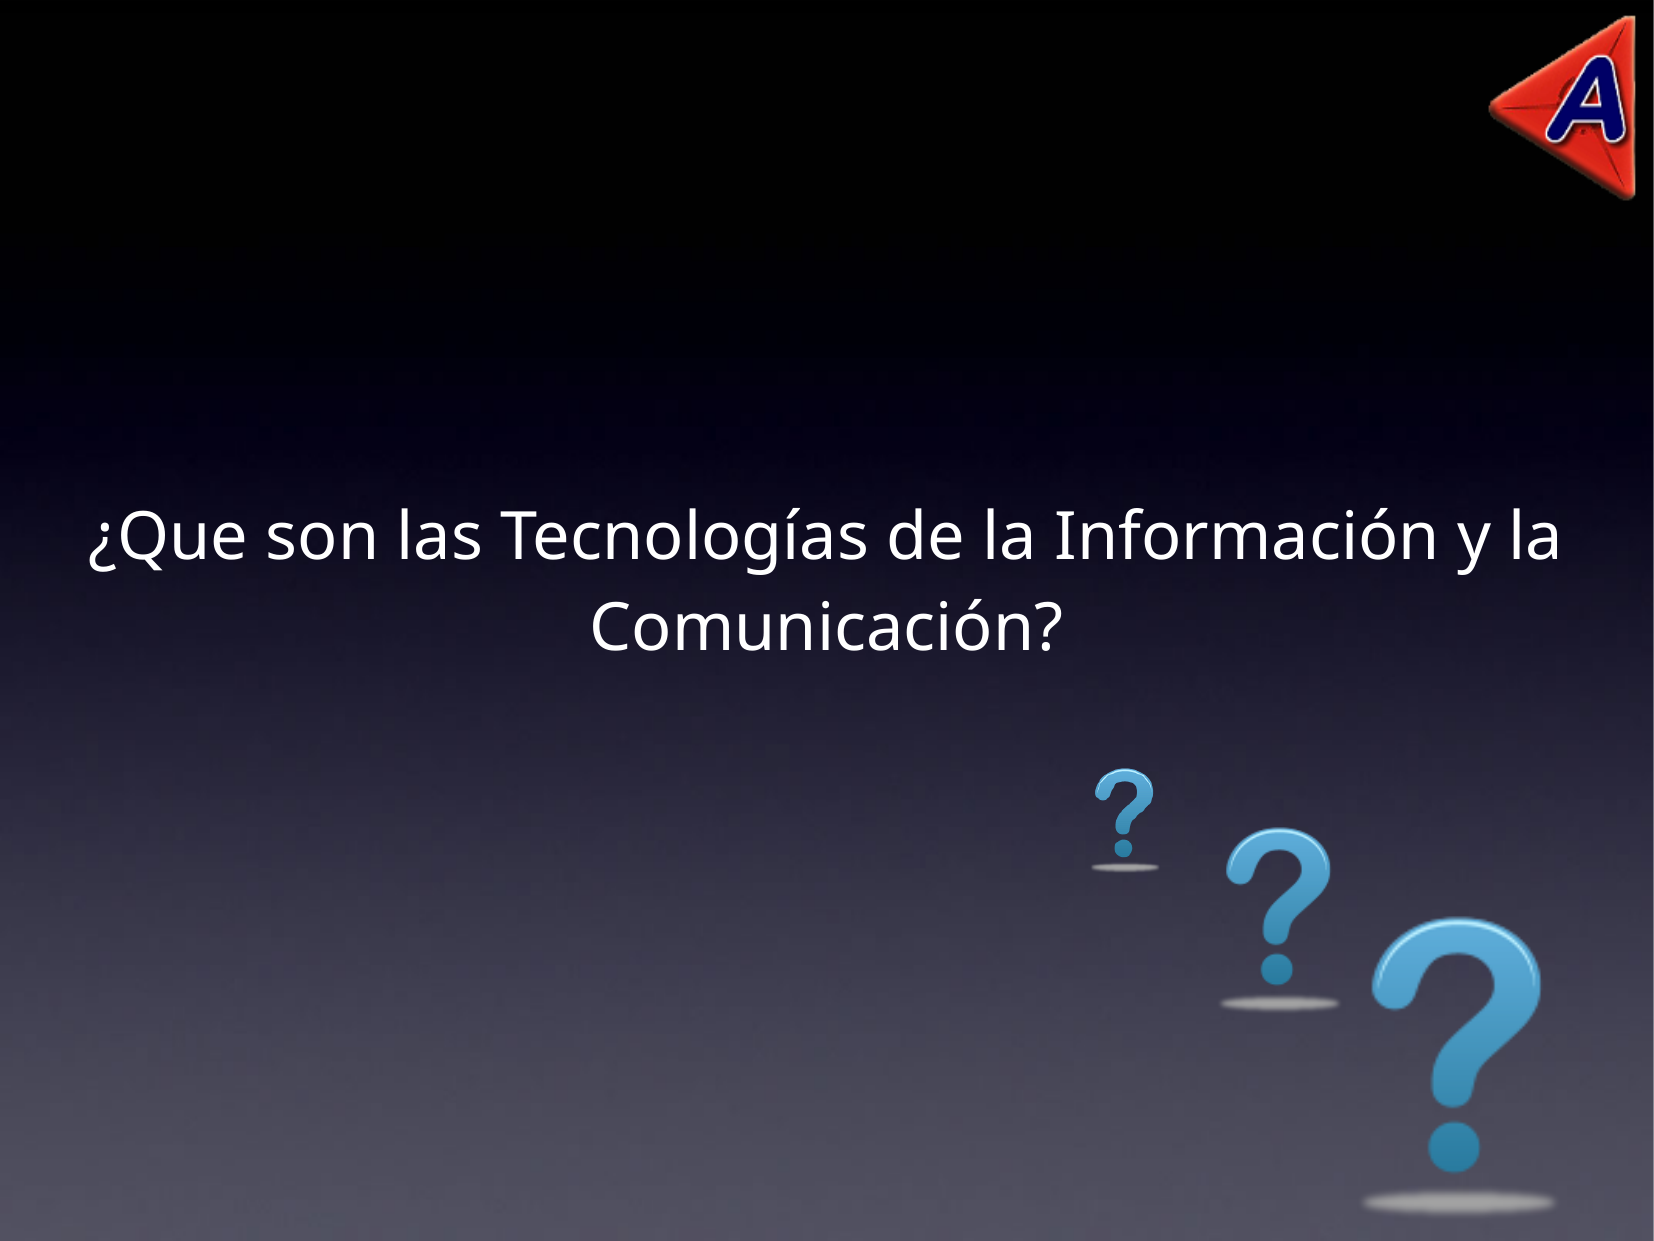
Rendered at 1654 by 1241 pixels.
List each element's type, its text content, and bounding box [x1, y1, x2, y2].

picture [0, 0, 1654, 1241]
subtitle ¿Que son las Tecnologías de la Información y la Comunicación? [82, 49, 1571, 1109]
